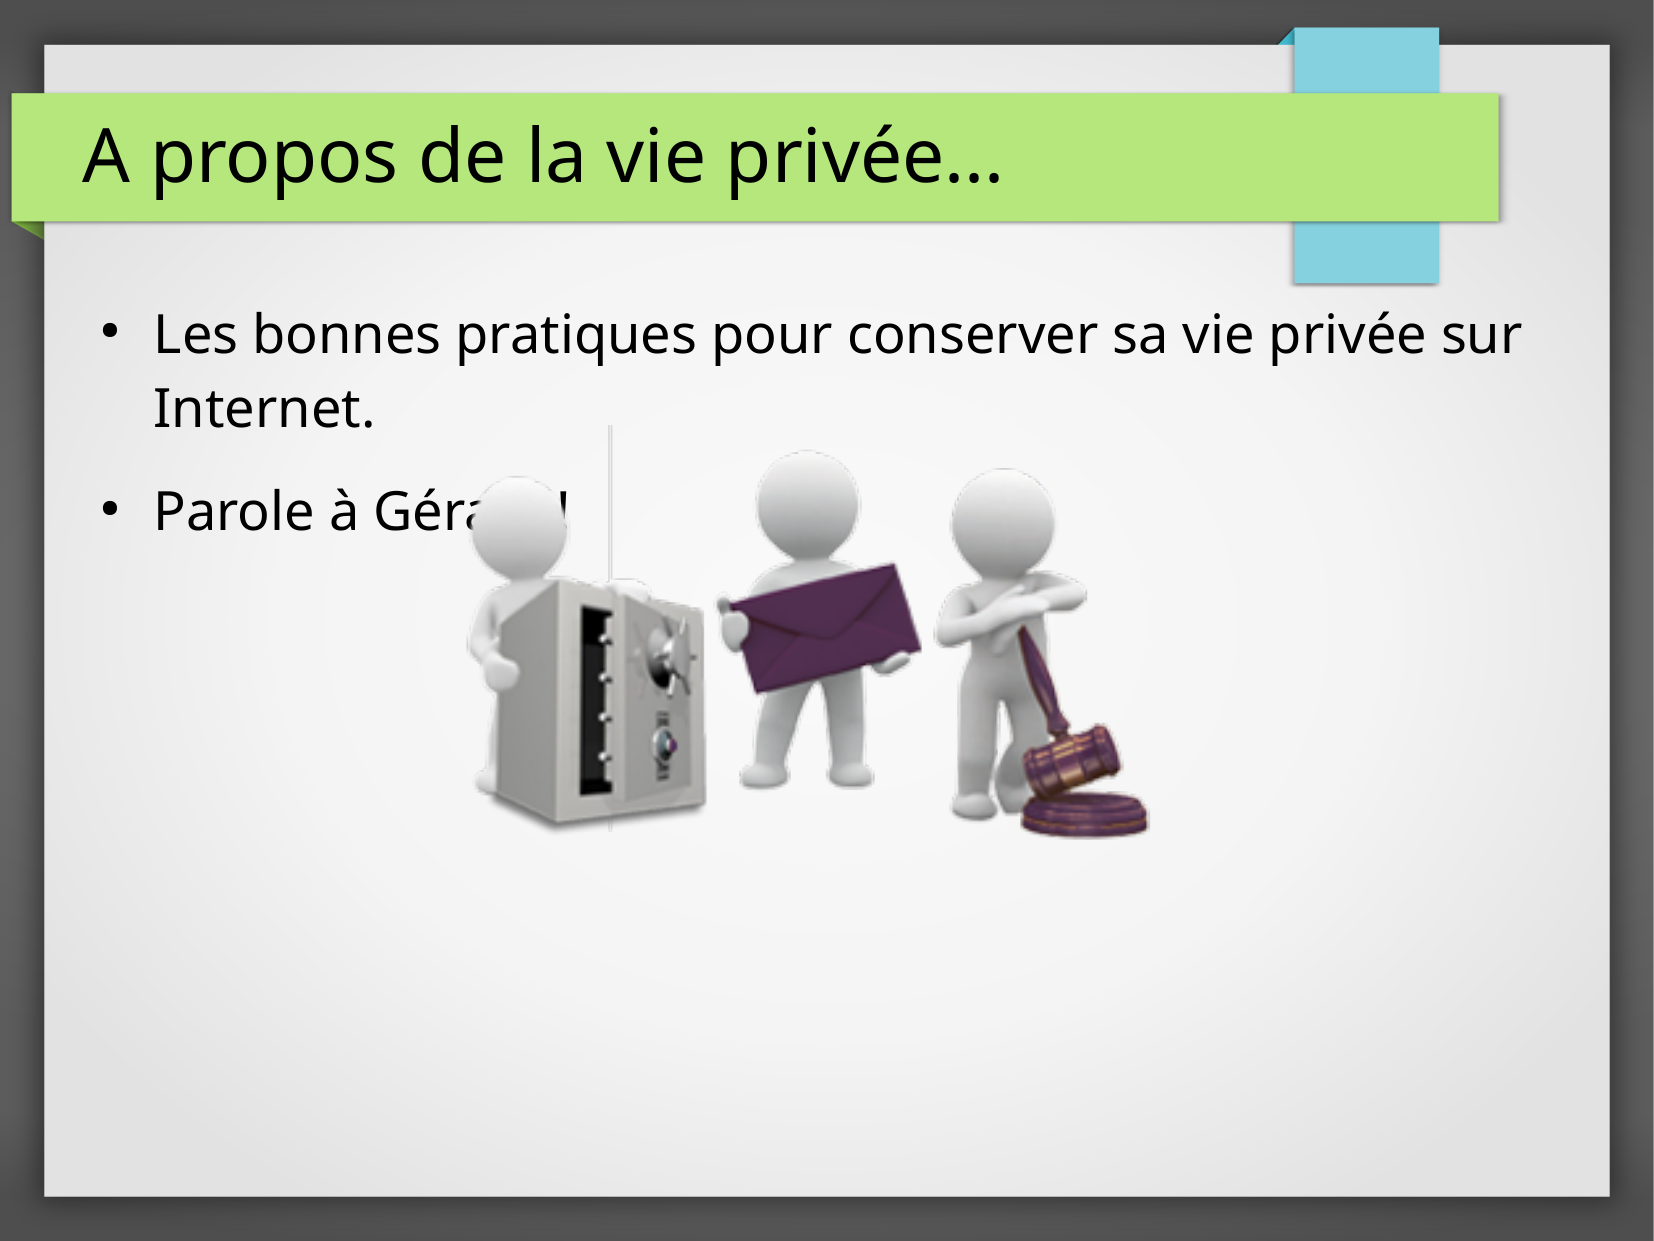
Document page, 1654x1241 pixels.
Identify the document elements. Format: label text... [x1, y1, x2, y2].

list Les bonnes pratiques pour conserver sa vie privée sur Internet. Parole à Gérald ! [82, 295, 1571, 1015]
picture [0, 0, 1654, 1241]
title A propos de la vie privée... [82, 94, 1264, 213]
